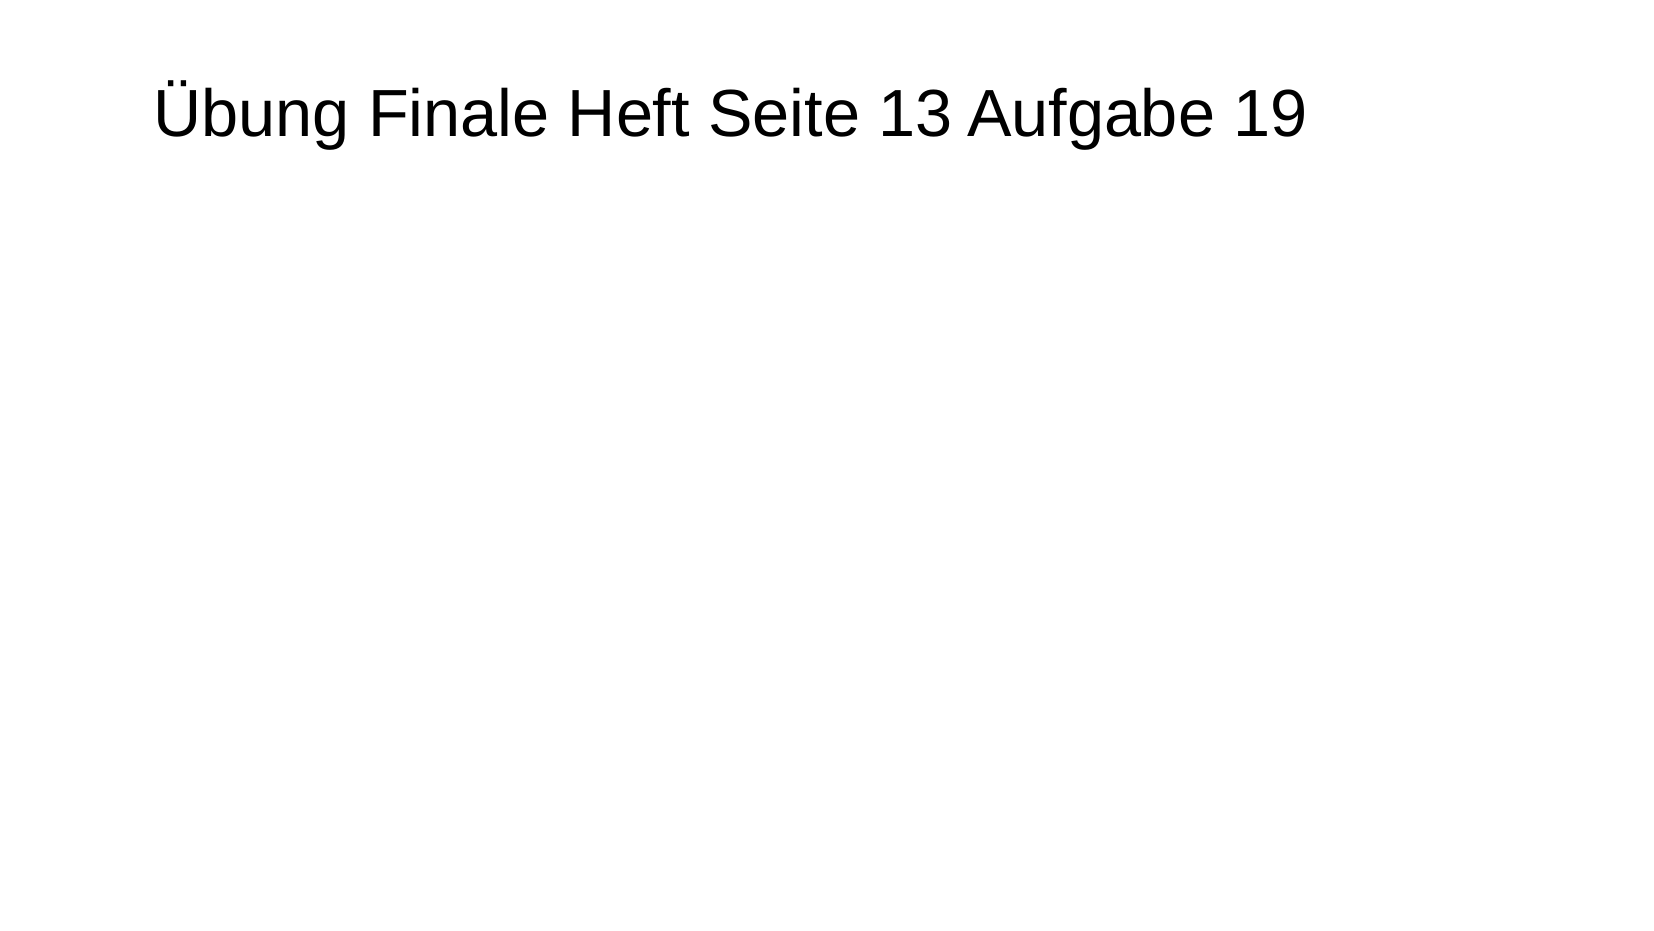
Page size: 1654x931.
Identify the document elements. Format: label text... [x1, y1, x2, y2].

list Übung Finale Heft Seite 13 Aufgabe 19 [82, 76, 1571, 251]
